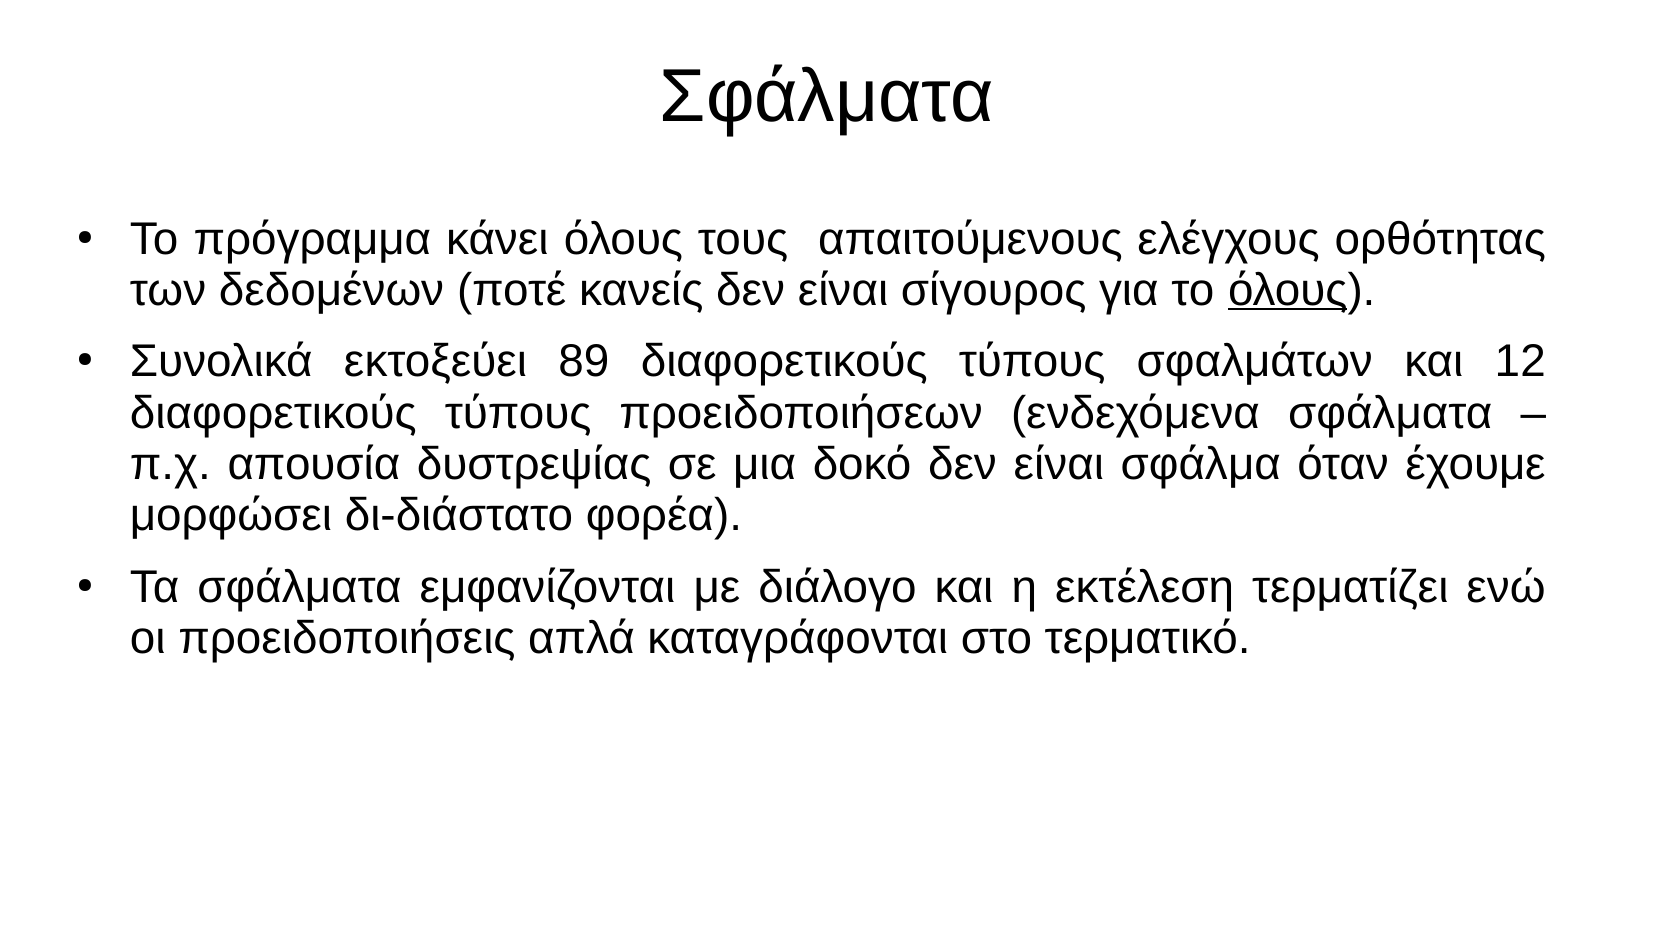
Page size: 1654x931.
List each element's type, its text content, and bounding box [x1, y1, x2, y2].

chart [777, 451, 896, 511]
title Σφάλματα [82, 37, 1571, 154]
list Το πρόγραμμα κάνει όλους τους απαιτούμενους ελέγχους ορθότητας των δεδομένων (ποτέ κανείς δεν είναι σίγουρος για το όλους). Συνολικά εκτοξεύει 89 διαφορετικούς τύπους σφαλμάτων και 12 διαφορετικούς τύπους προειδοποιήσεων (ενδεχόμενα σφάλματα – π.χ. απουσία δυστρεψίας σε μια δοκό δεν είναι σφάλμα όταν έχουμε μορφώσει δι-διάστατο φορέα). Τα σφάλματα εμφανίζονται με διάλογο και η εκτέλεση τερματίζει ενώ οι προειδοποιήσεις απλά καταγράφονται στο τερματικό. [59, 212, 1548, 898]
